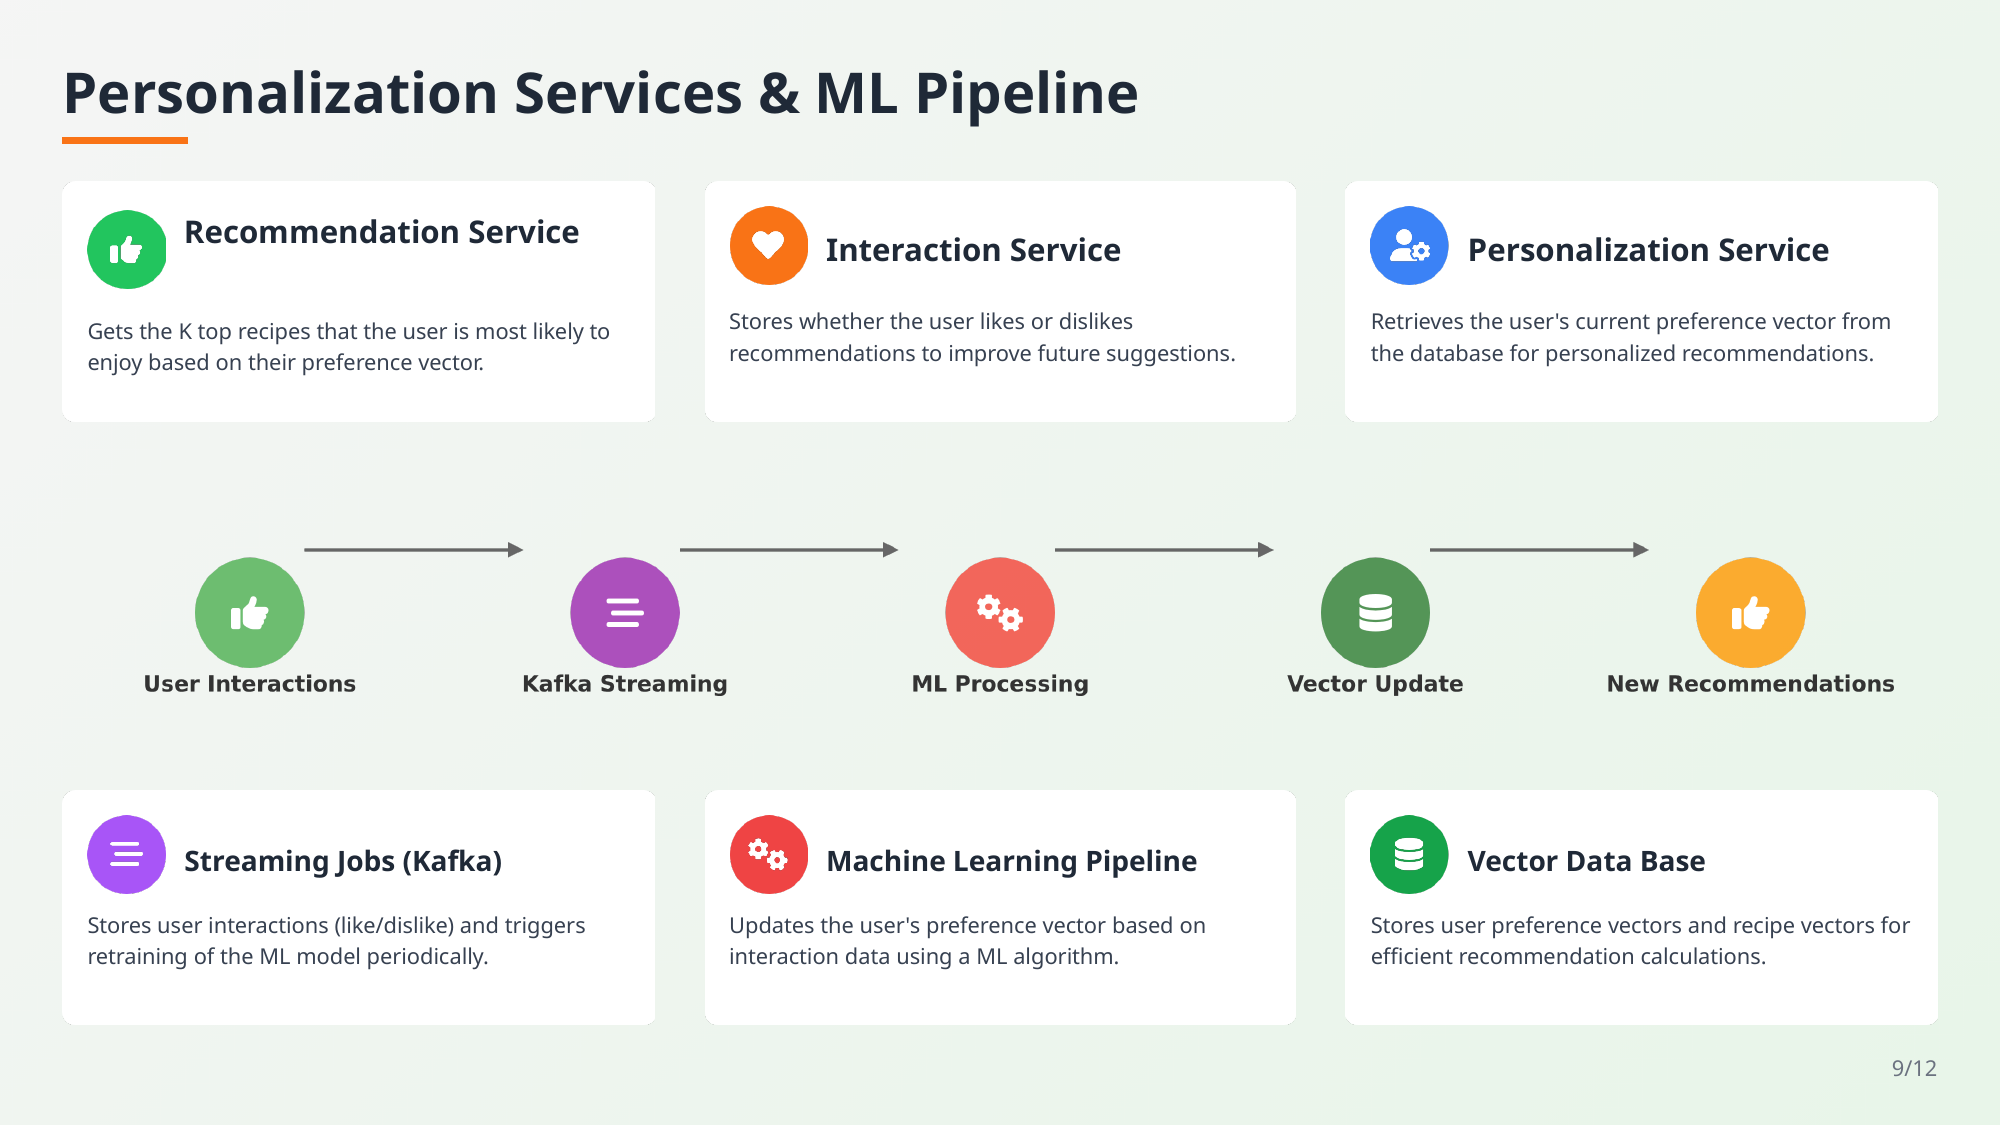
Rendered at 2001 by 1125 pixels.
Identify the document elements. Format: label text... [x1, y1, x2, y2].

text_box Streaming Jobs (Kafka) [184, 832, 626, 877]
text_box 9/12 [62, 1050, 1938, 1082]
text_box Vector Data Base [1467, 832, 1796, 877]
picture [0, 0, 2000, 1125]
text_box Stores user preference vectors and recipe vectors for efficient recommendation calculations. [1370, 906, 1913, 1000]
text_box Personalization Services & ML Pipeline [62, 62, 2000, 125]
text_box Machine Learning Pipeline [826, 832, 1330, 877]
text_box Recommendation Service [183, 206, 630, 294]
text_box Updates the user's preference vector based on interaction data using a ML algorithm. [729, 906, 1271, 969]
text_box Retrieves the user's current preference vector from the database for personalized recommendations. [1370, 303, 1913, 397]
text_box Stores user interactions (like/dislike) and triggers retraining of the ML model periodically. [87, 906, 630, 969]
text_box Stores whether the user likes or dislikes recommendations to improve future suggestions. [729, 303, 1271, 366]
text_box Gets the K top recipes that the user is most likely to enjoy based on their preference vector. [87, 312, 630, 375]
text_box Interaction Service [826, 223, 1229, 268]
text_box Personalization Service [1467, 223, 1965, 268]
